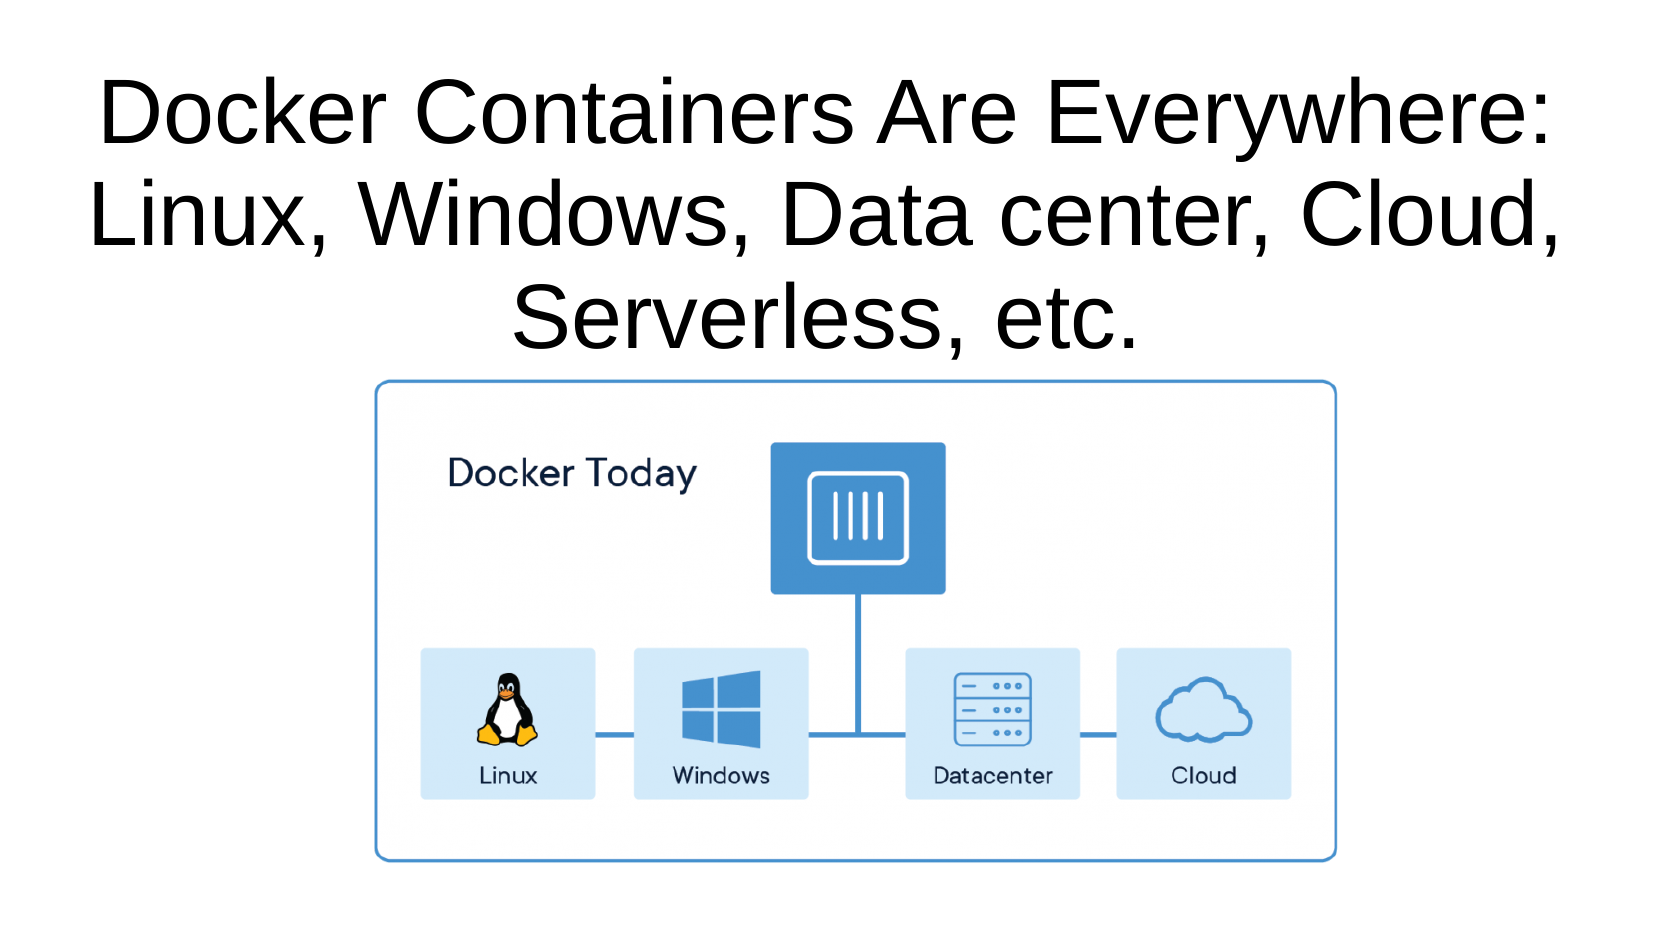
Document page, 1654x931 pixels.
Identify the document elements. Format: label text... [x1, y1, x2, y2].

picture [300, 161, 1411, 931]
title Docker Containers Are Everywhere: Linux, Windows, Data center, Cloud, Serverless, etc. [82, 60, 1571, 368]
